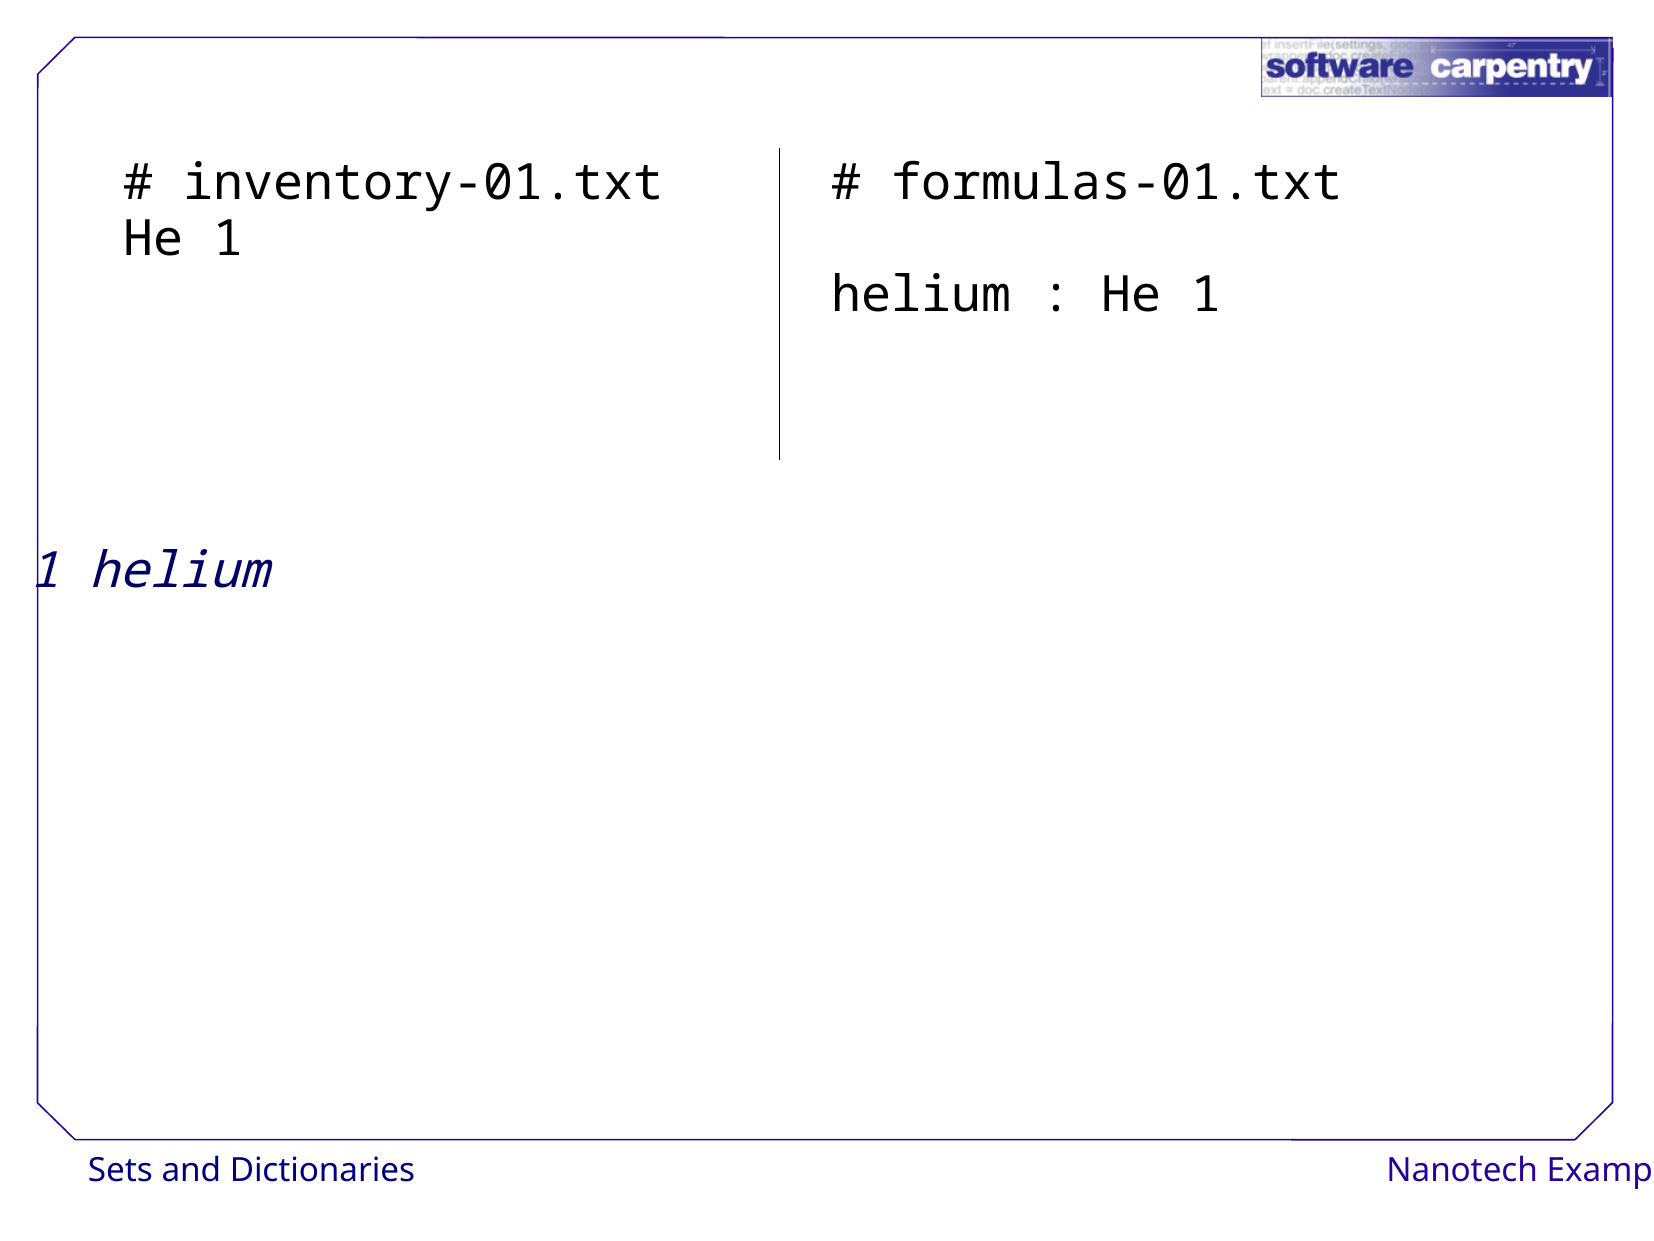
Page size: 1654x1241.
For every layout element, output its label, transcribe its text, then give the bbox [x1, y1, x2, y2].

text_box # formulas-01.txt helium : He 1 [817, 147, 1527, 479]
text_box # inventory-01.txt He 1 [108, 147, 817, 479]
picture [1261, 39, 1613, 97]
text_box 1 helium [14, 499, 435, 606]
